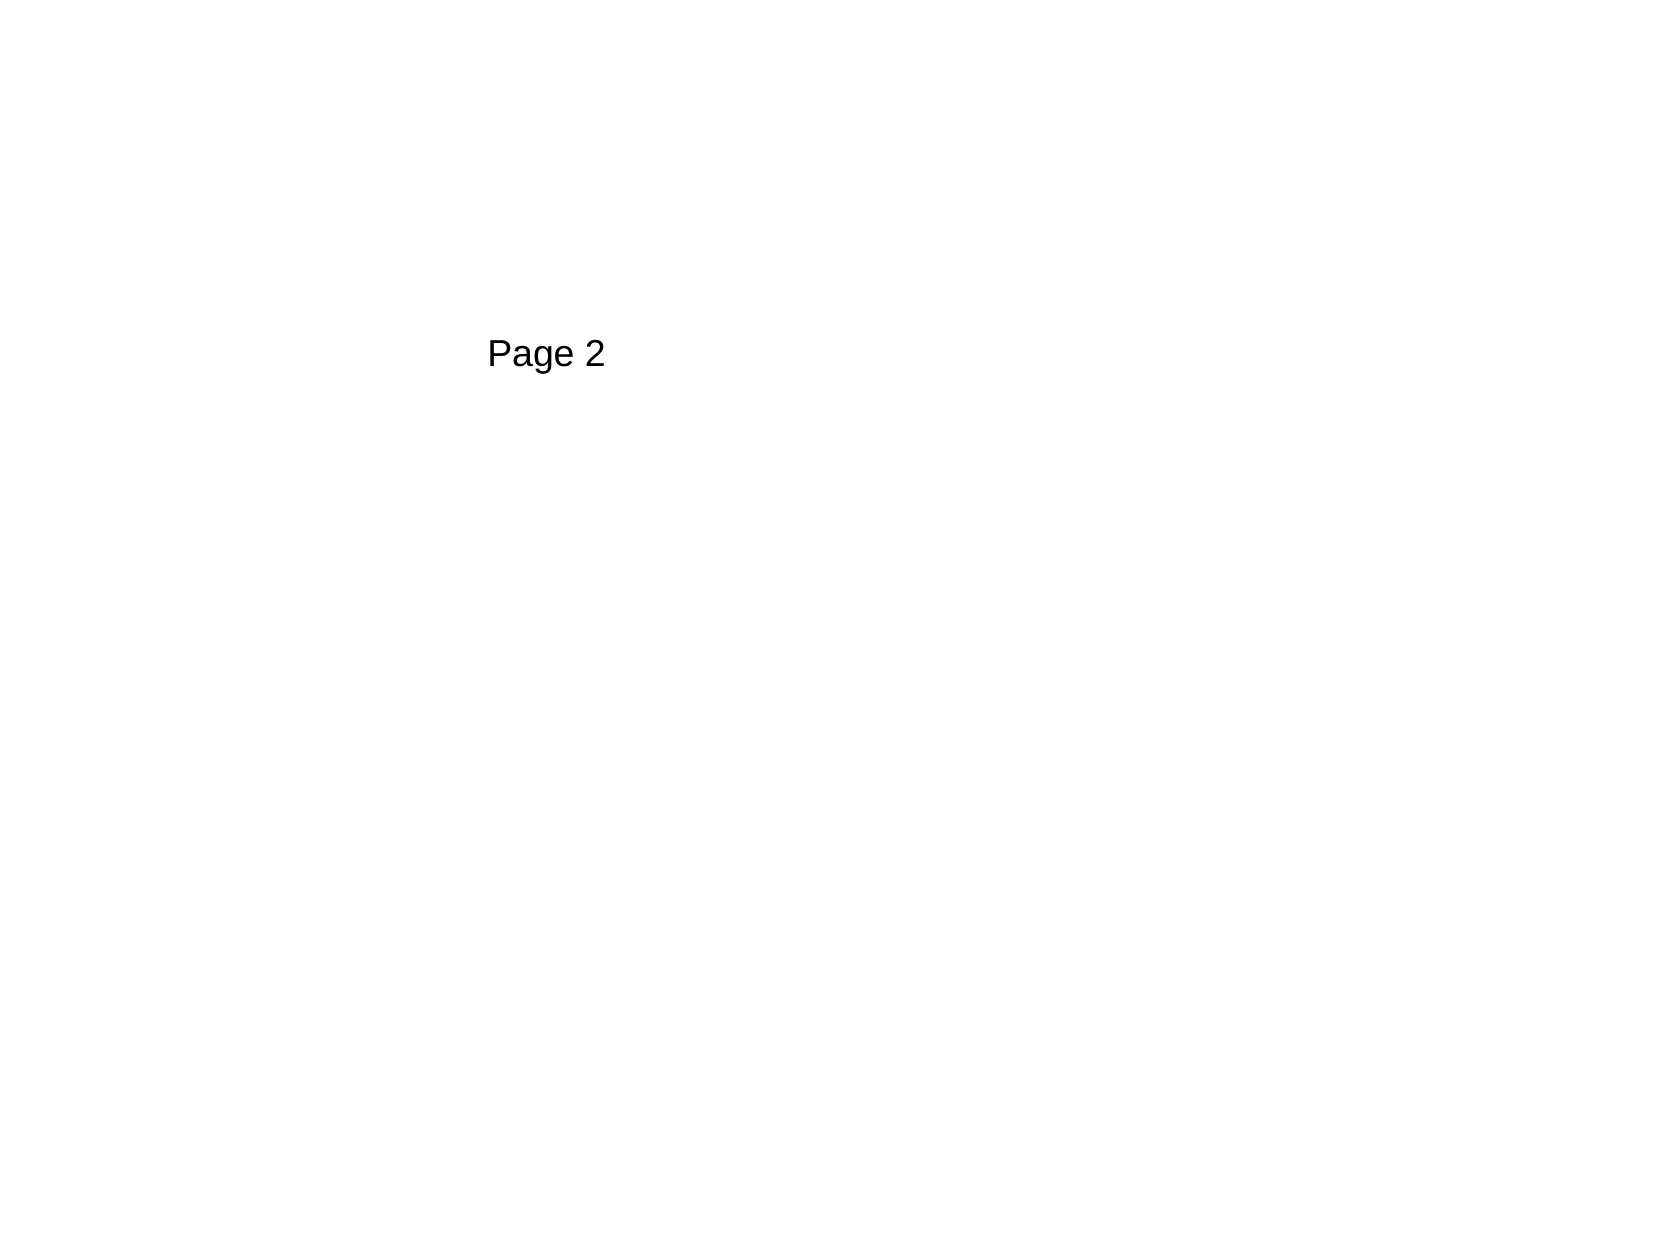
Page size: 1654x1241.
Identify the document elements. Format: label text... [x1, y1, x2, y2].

text_box Page 2 [472, 324, 916, 382]
